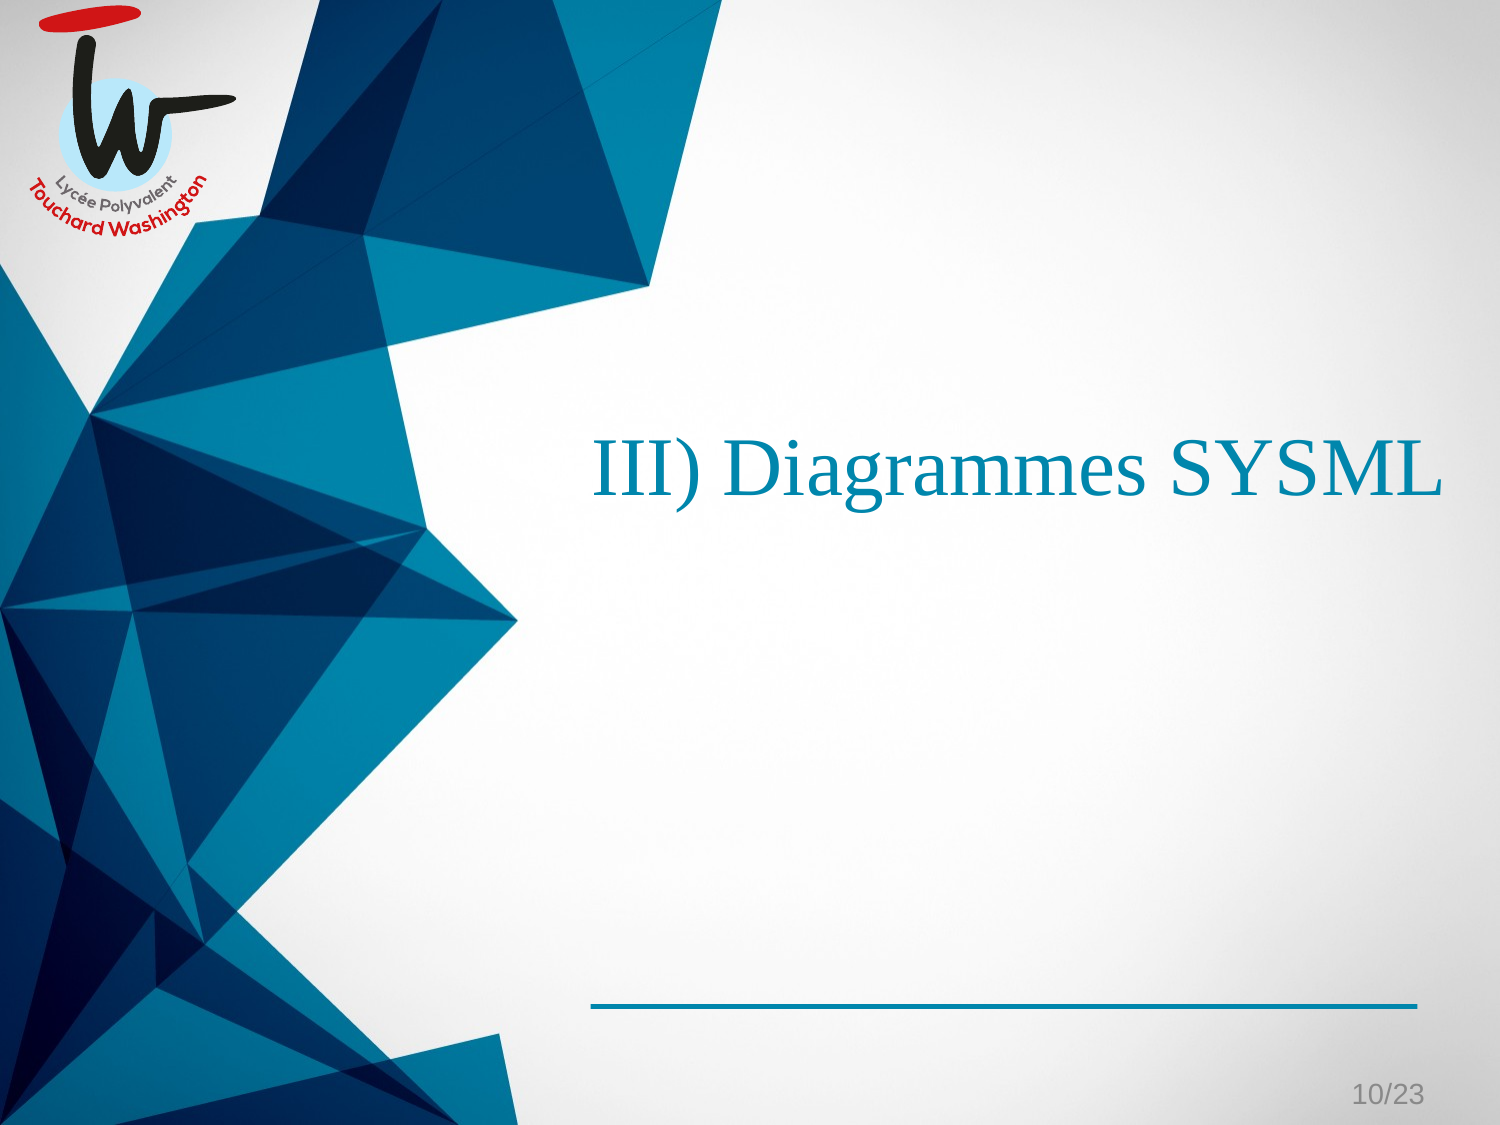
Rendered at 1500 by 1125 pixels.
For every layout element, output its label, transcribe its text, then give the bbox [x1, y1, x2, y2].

title III) Diagrammes SYSML [354, 373, 1447, 562]
picture [0, 0, 1500, 1125]
